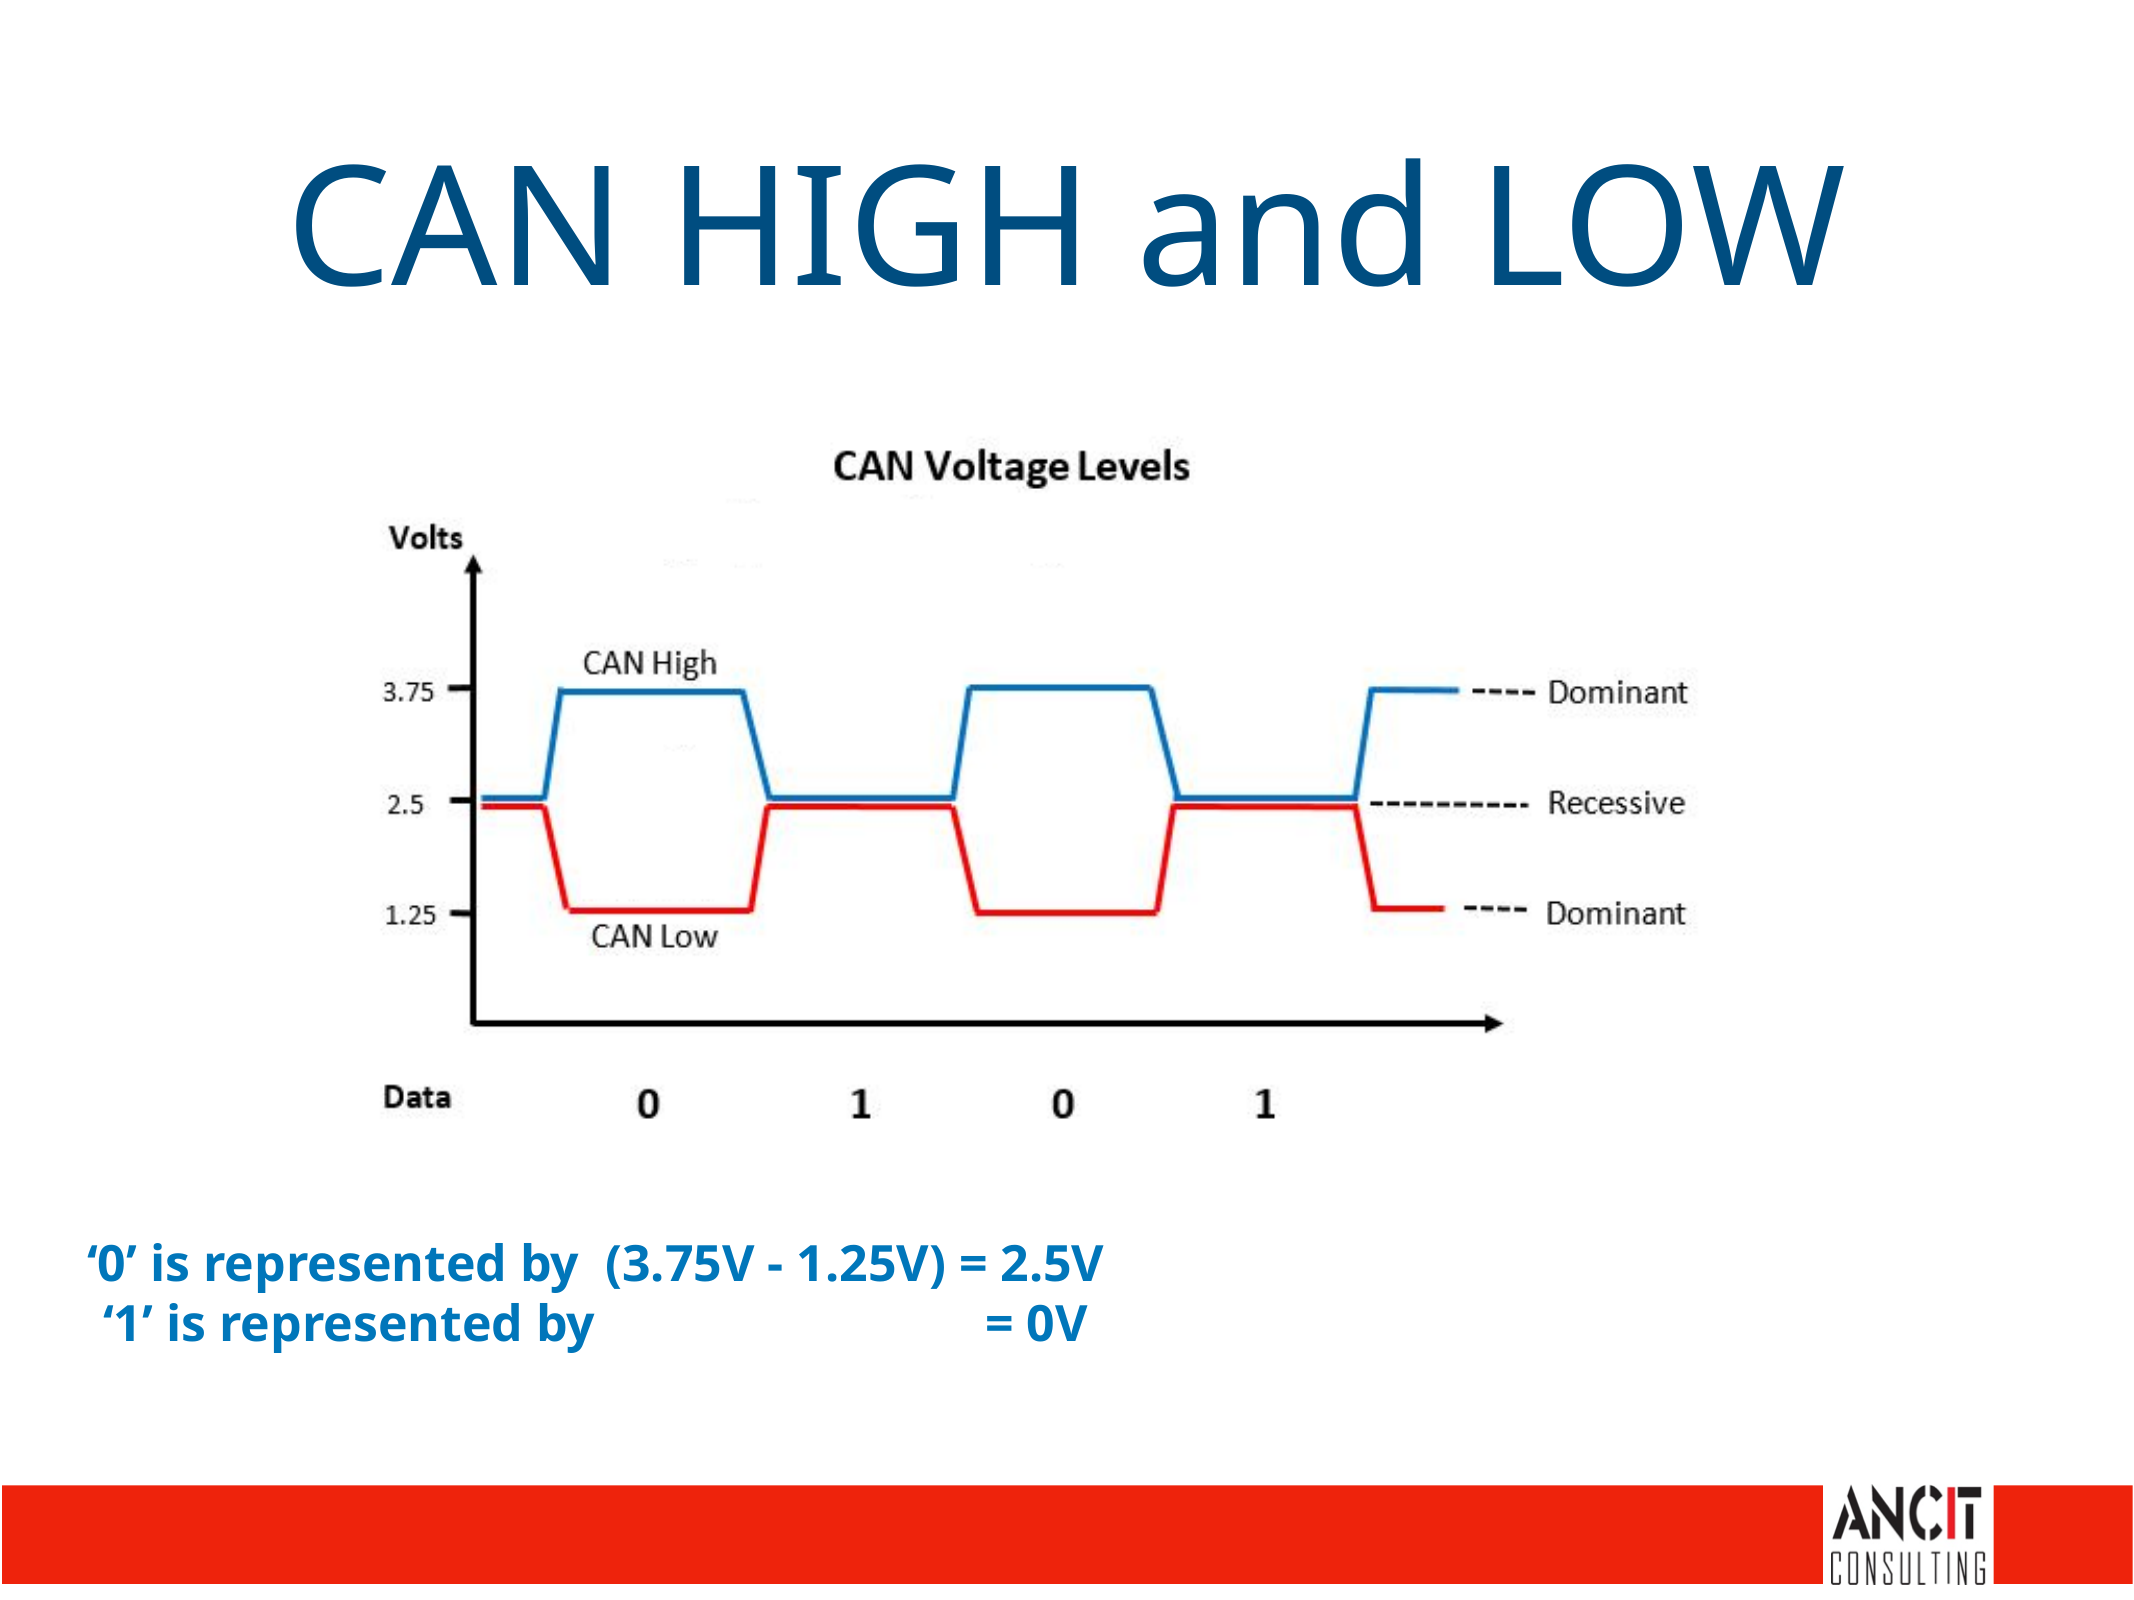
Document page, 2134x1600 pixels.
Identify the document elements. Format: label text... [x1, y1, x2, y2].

picture [356, 416, 1719, 1146]
picture [1831, 1484, 1986, 1585]
text_box [1993, 1485, 2133, 1584]
text_box [2, 1485, 1823, 1584]
text_box ‘0’ is represented by (3.75V - 1.25V) = 2.5V ‘1’ is represented by = 0V [78, 1223, 1113, 1361]
title CAN HIGH and LOW [156, 41, 1978, 396]
